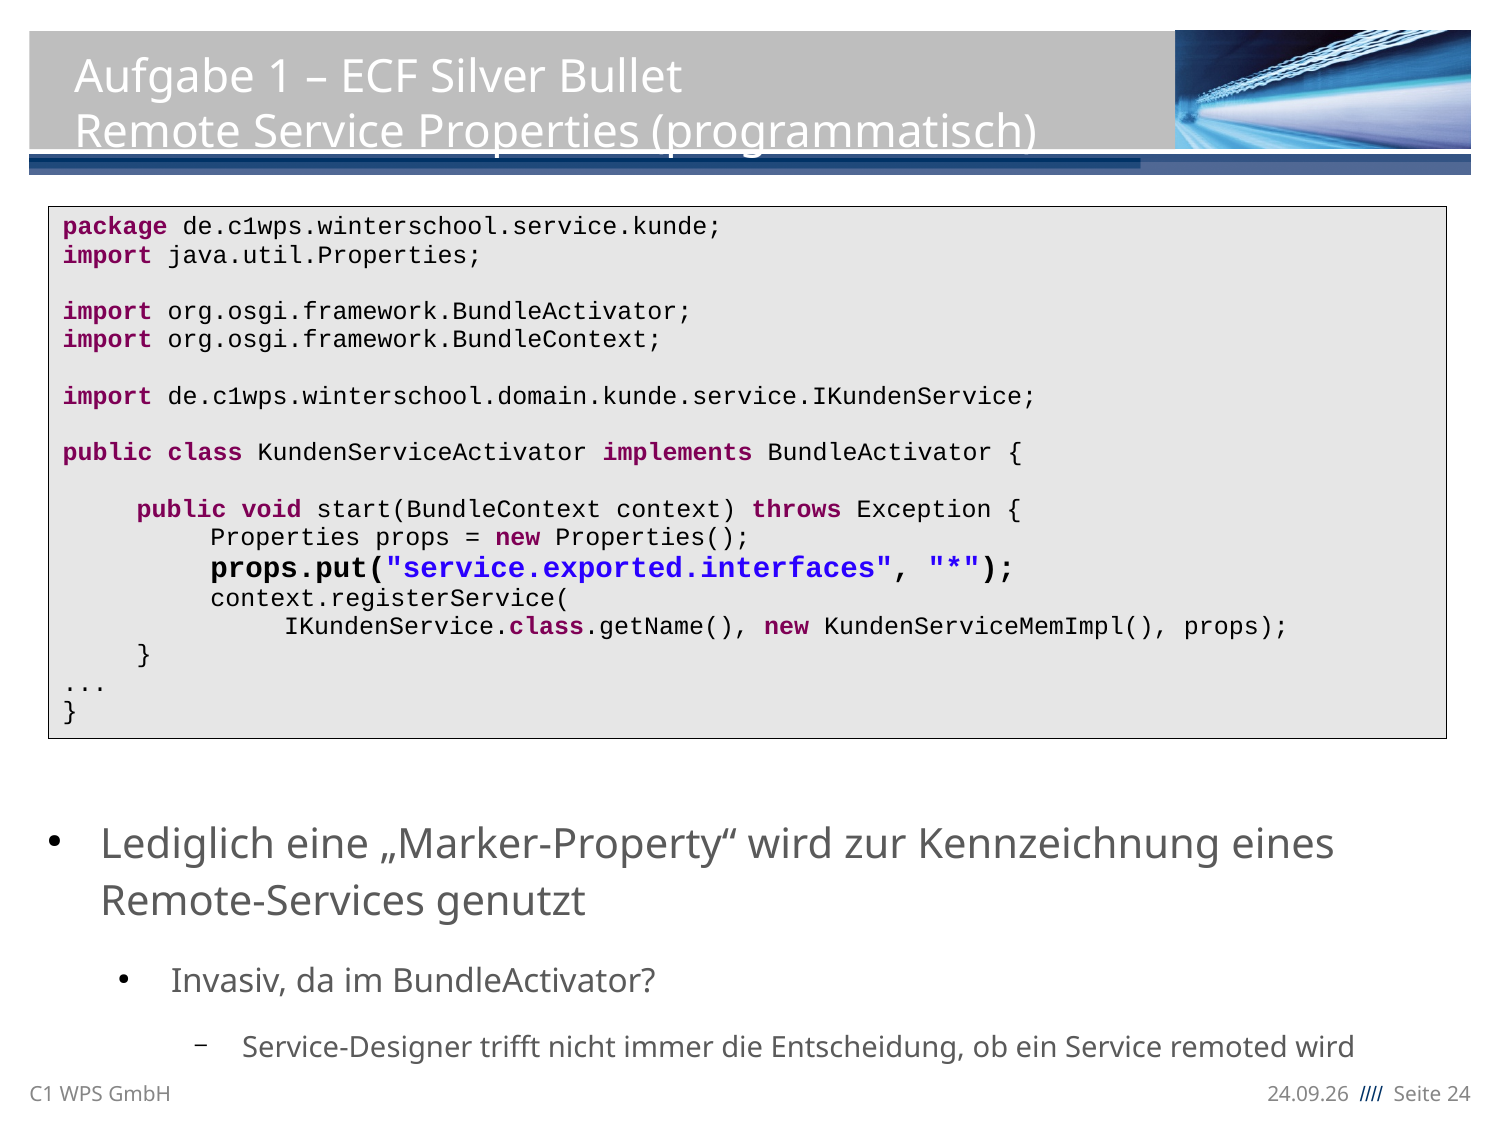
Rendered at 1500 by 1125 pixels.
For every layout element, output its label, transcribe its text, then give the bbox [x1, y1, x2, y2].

list Lediglich eine „Marker-Property“ wird zur Kennzeichnung eines Remote-Services genutzt Invasiv, da im BundleActivator? Service-Designer trifft nicht immer die Entscheidung, ob ein Service remoted wird [29, 208, 1471, 1044]
picture [29, 154, 1471, 175]
picture [1175, 30, 1471, 149]
title Aufgabe 1 – ECF Silver Bullet Remote Service Properties (programmatisch) [29, 31, 1176, 150]
